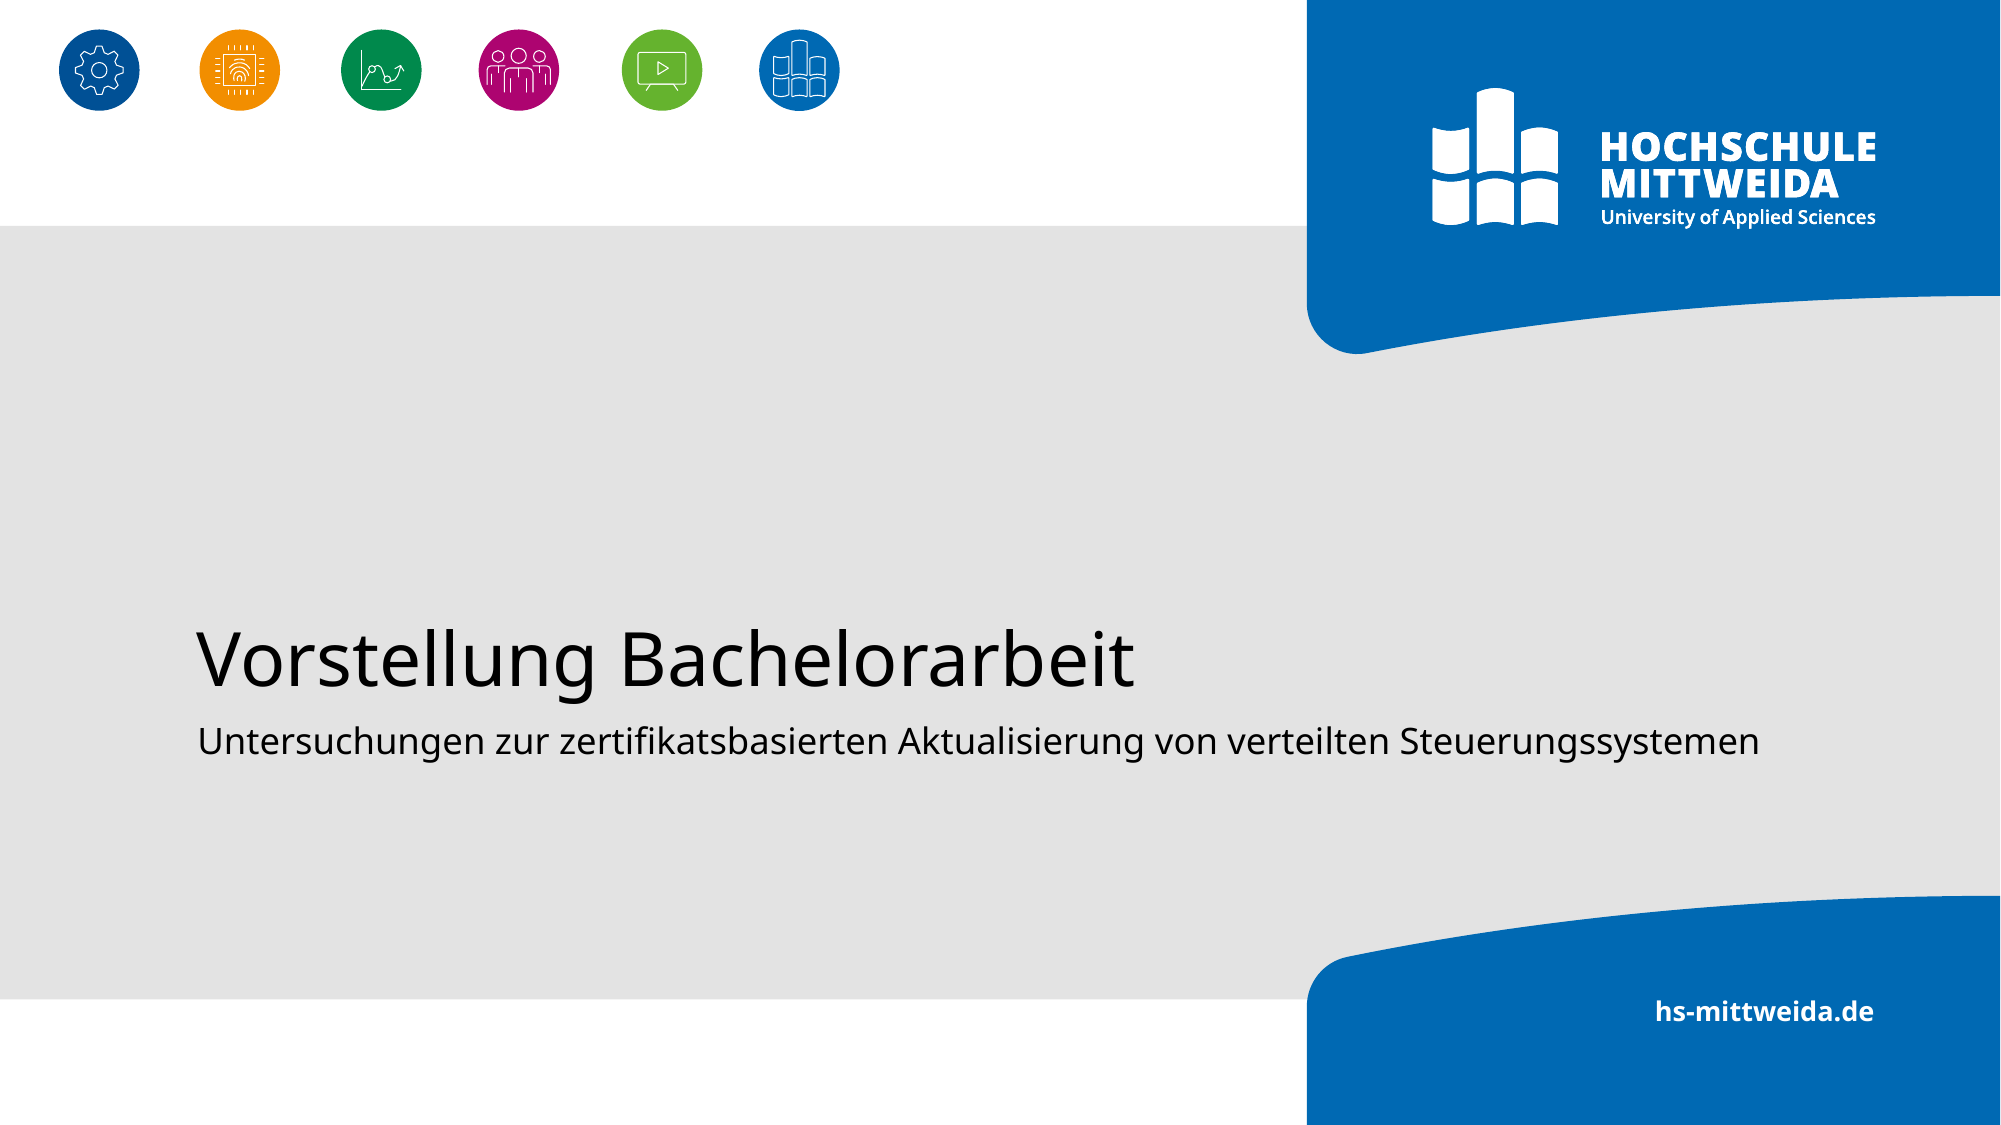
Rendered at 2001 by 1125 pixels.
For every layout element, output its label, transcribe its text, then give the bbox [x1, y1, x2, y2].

list Vorstellung Bachelorarbeit [125, 386, 1874, 709]
list Untersuchungen zur zertifikatsbasierten Aktualisierung von verteilten Steuerungssystemen [126, 717, 1875, 799]
